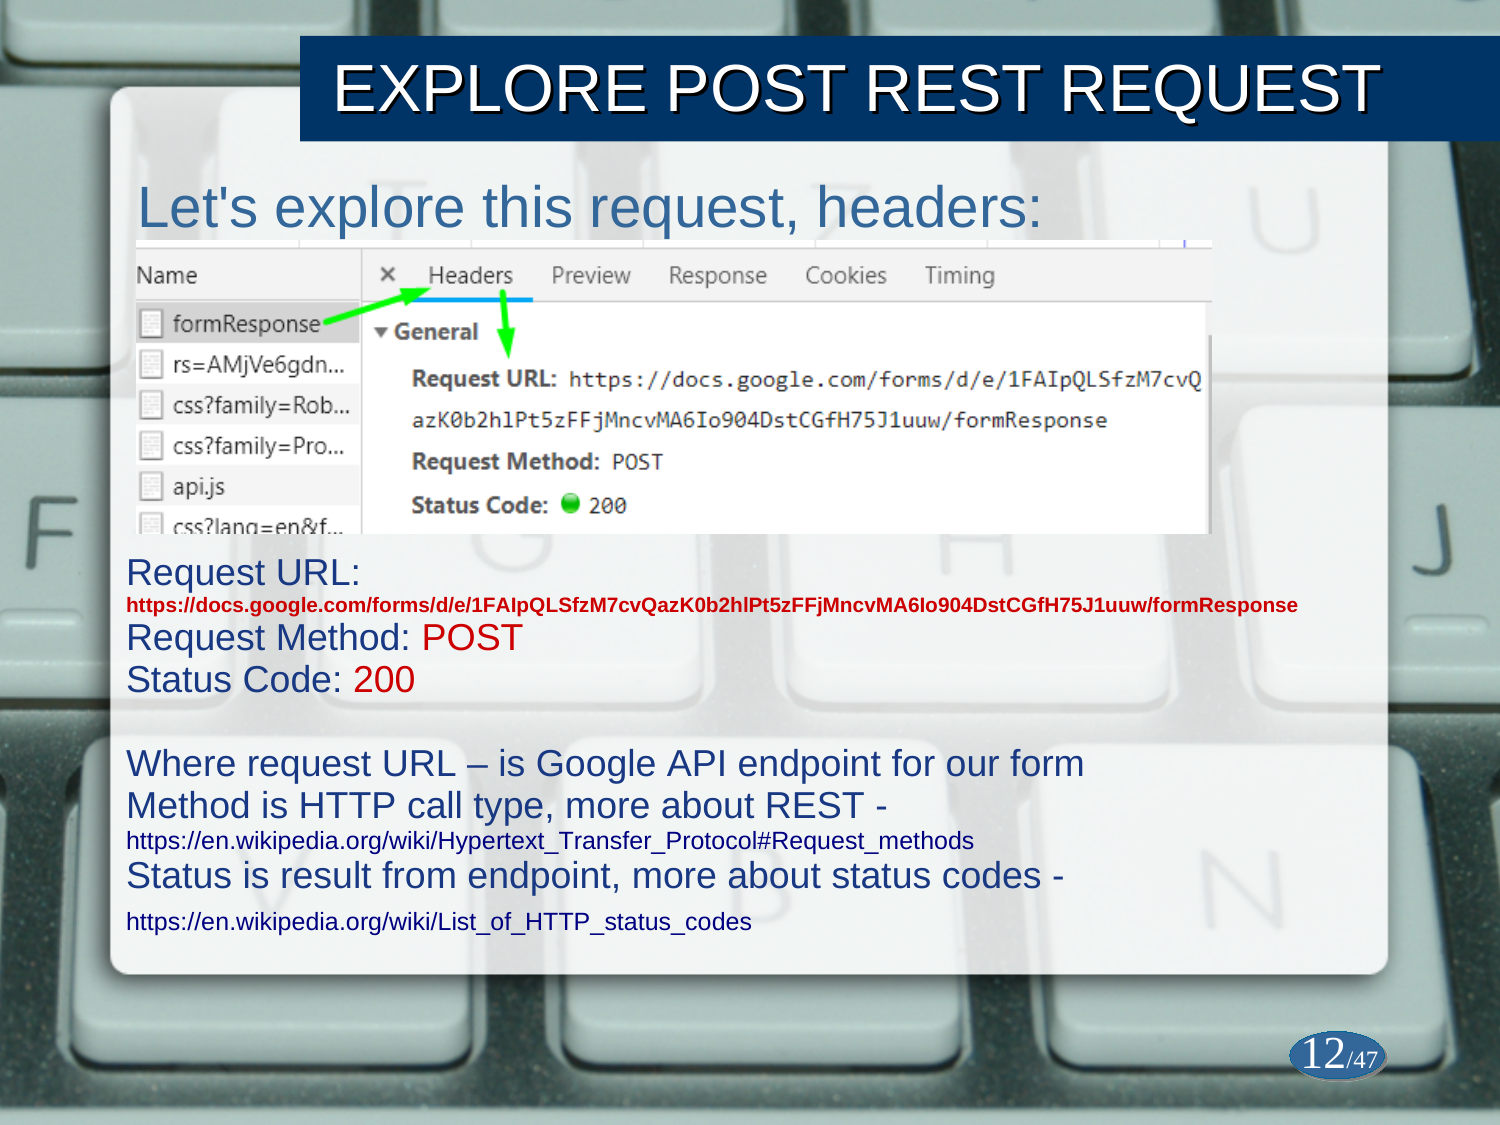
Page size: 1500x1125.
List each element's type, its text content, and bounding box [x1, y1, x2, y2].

title Let's explore this request, headers: [122, 167, 1360, 264]
picture [0, 0, 1500, 1125]
text_box Request URL: https://docs.google.com/forms/d/e/1FAIpQLSfzM7cvQazK0b2hlPt5zFFjMncvMA6Io904DstCGfH75J1uuw/formResponse Request Method: POST Status Code: 200 Where request URL – is Google API endpoint for our form Method is HTTP call type, more about REST - https://en.wikipedia.org/wiki/Hypertext_Transfer_Protocol#Request_methods Status is result from endpoint, more about status codes - https://en.wikipedia.org/wiki/List_of_HTTP_status_codes [111, 543, 1349, 947]
title EXPLORE POST REST REQUEST [300, 35, 1500, 142]
